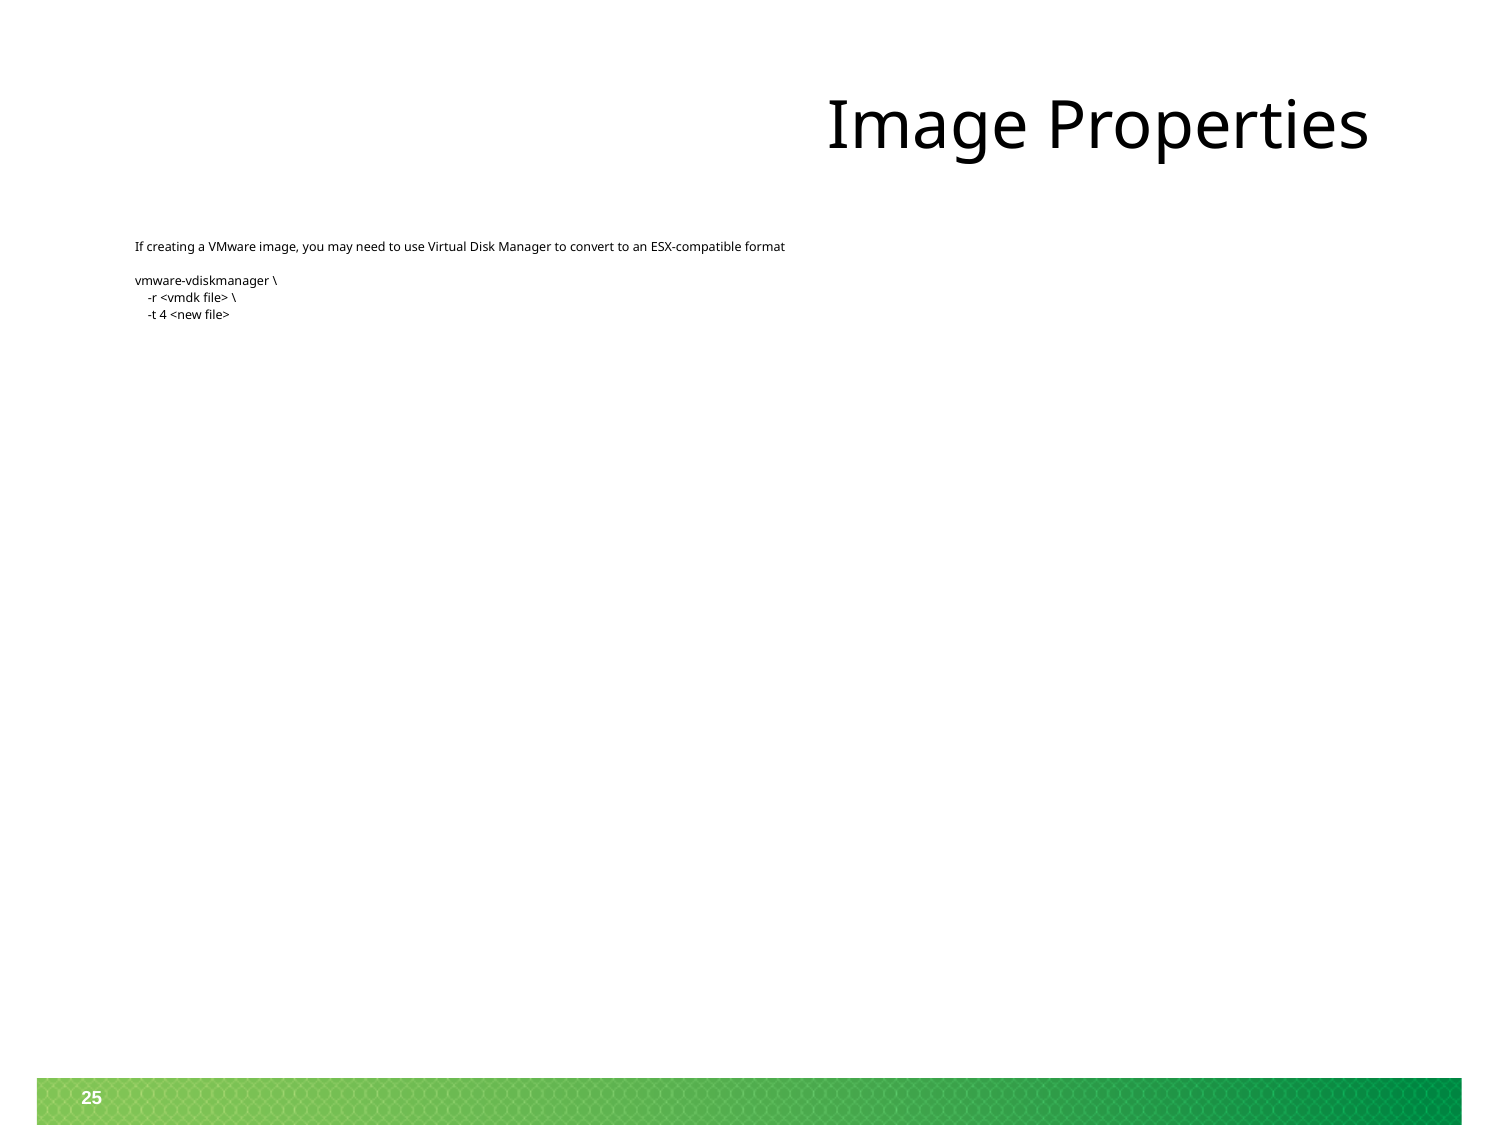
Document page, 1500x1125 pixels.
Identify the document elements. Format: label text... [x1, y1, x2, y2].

list If creating a VMware image, you may need to use Virtual Disk Manager to convert to an ESX-compatible format vmware-vdiskmanager \ -r <vmdk file> \ -t 4 <new file> [135, 238, 1372, 1021]
title Image Properties [135, 41, 1372, 204]
picture [36, 1078, 1462, 1125]
